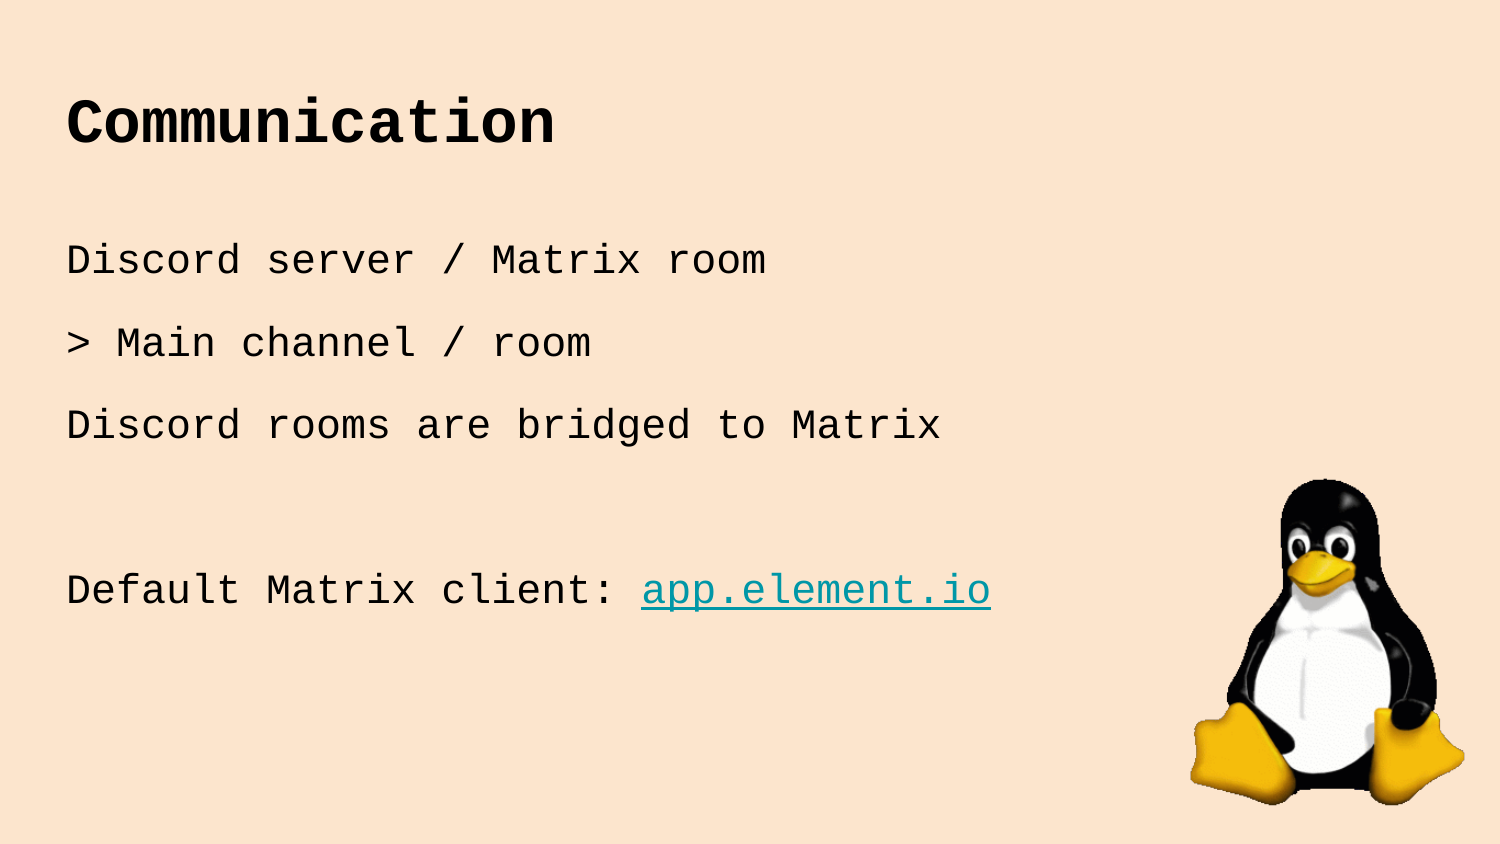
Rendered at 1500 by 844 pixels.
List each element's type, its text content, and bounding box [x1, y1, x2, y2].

picture [1182, 470, 1473, 814]
title Communication [51, 64, 1449, 176]
list Discord server / Matrix room > Main channel / room Discord rooms are bridged to Matrix Default Matrix client: app.element.io [51, 209, 1449, 770]
